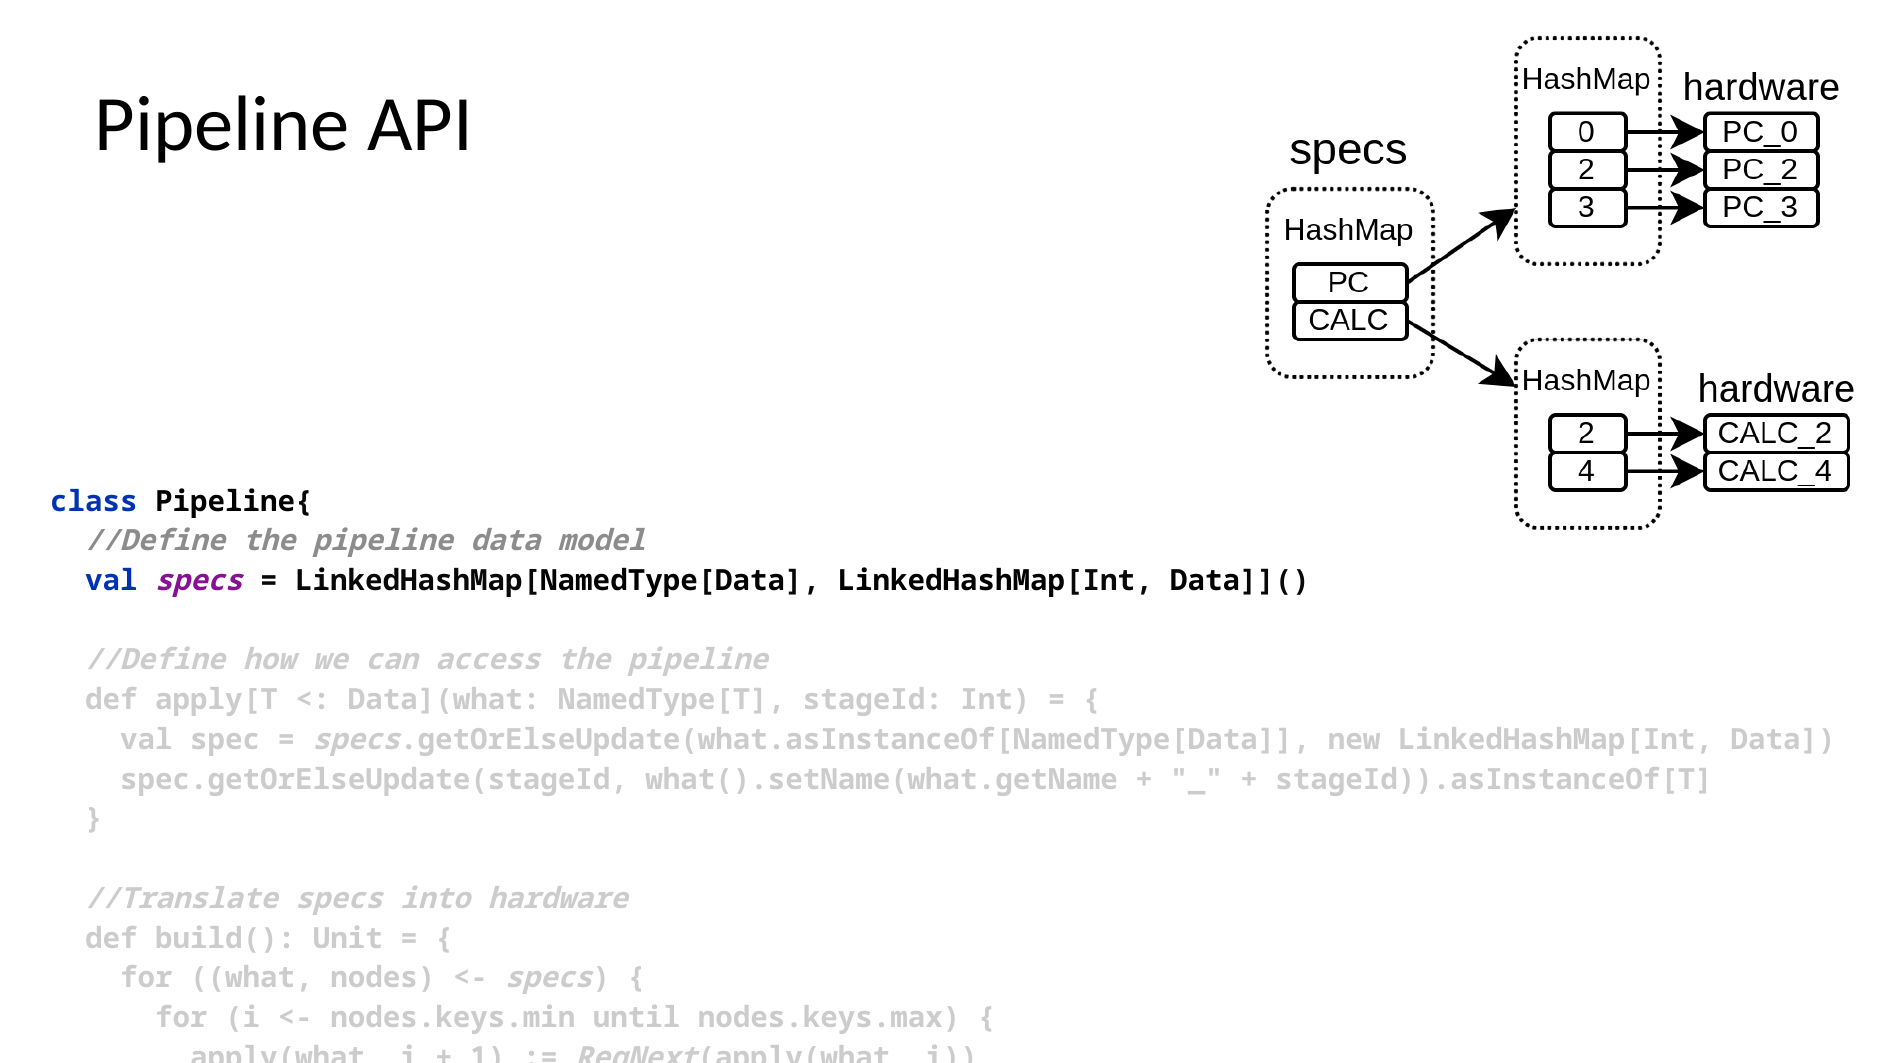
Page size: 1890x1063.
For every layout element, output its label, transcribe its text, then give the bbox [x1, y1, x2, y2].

text_box class Pipeline{ //Define the pipeline data model val specs = LinkedHashMap[NamedType[Data], LinkedHashMap[Int, Data]]() //Define how we can access the pipeline def apply[T <: Data](what: NamedType[T], stageId: Int) = { val spec = specs.getOrElseUpdate(what.asInstanceOf[NamedType[Data]], new LinkedHashMap[Int, Data]) spec.getOrElseUpdate(stageId, what().setName(what.getName + "_" + stageId)).asInstanceOf[T] } //Translate specs into hardware def build(): Unit = { for ((what, nodes) <- specs) { for (i <- nodes.keys.min until nodes.keys.max) { apply(what, i + 1) := RegNext(apply(what, i)) } } } } [35, 472, 1890, 1063]
picture [1197, 0, 1890, 567]
title Pipeline API [94, 42, 1197, 220]
